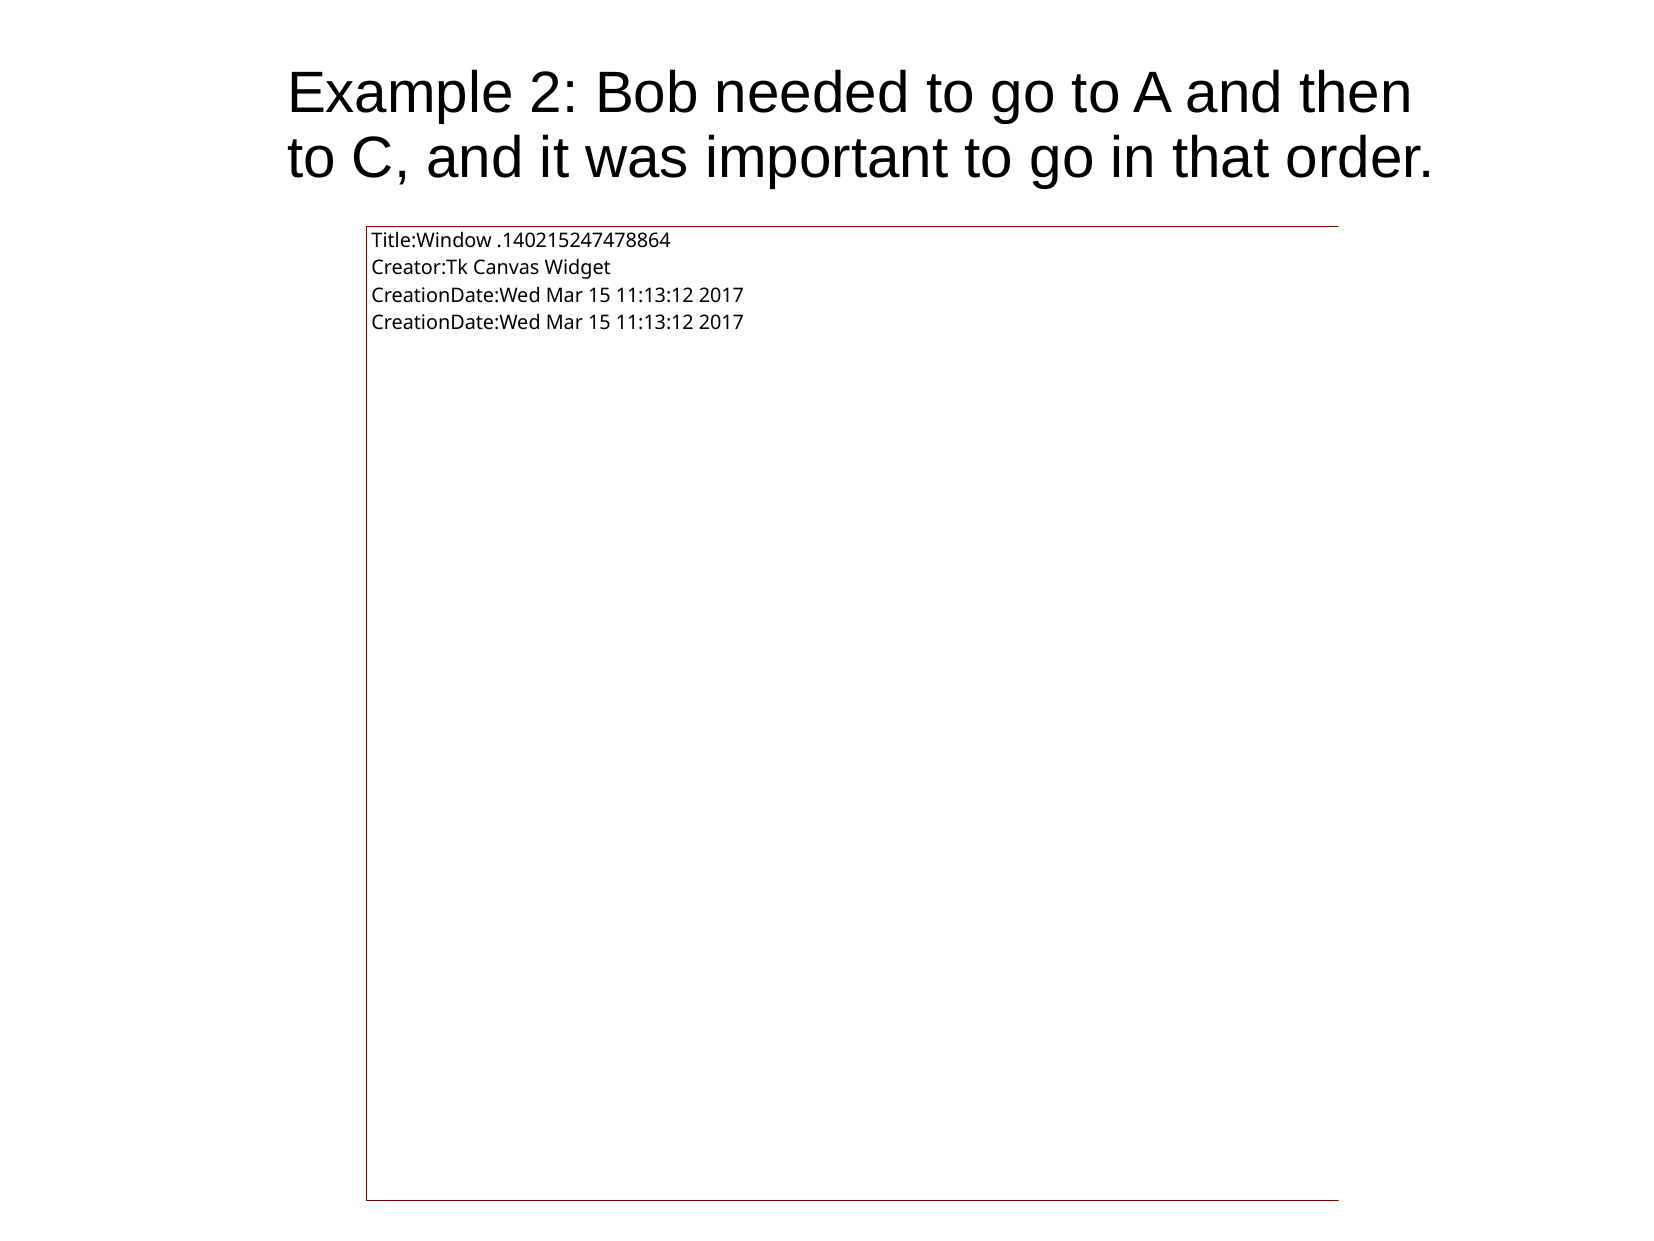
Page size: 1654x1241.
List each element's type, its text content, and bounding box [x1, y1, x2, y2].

picture [364, 225, 1339, 1201]
text_box Example 2: Bob needed to go to A and then to C, and it was important to go in that order. [272, 52, 1488, 533]
